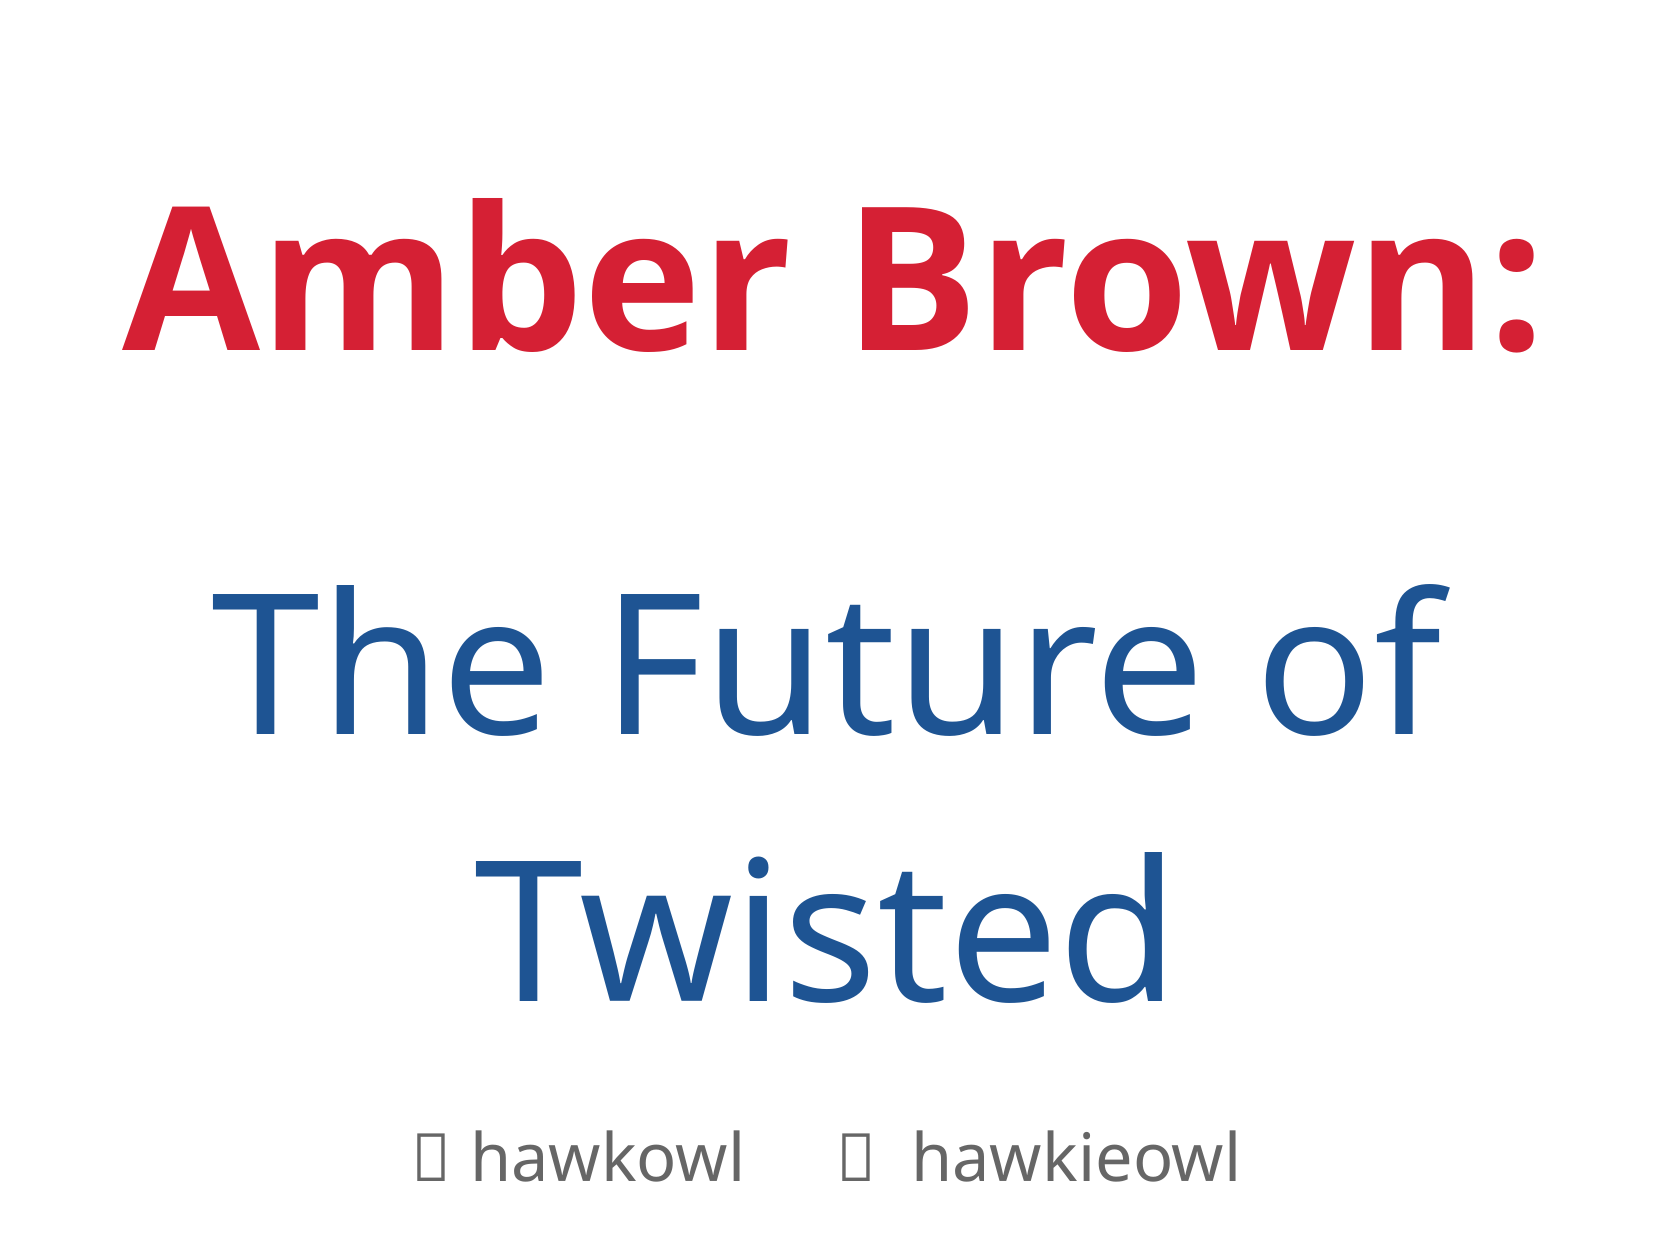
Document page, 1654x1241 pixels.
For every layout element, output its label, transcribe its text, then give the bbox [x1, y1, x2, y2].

list The Future of Twisted [82, 525, 1571, 1061]
list  hawkowl  hawkieowl [82, 1110, 1571, 1231]
title Amber Brown: [90, 104, 1579, 442]
